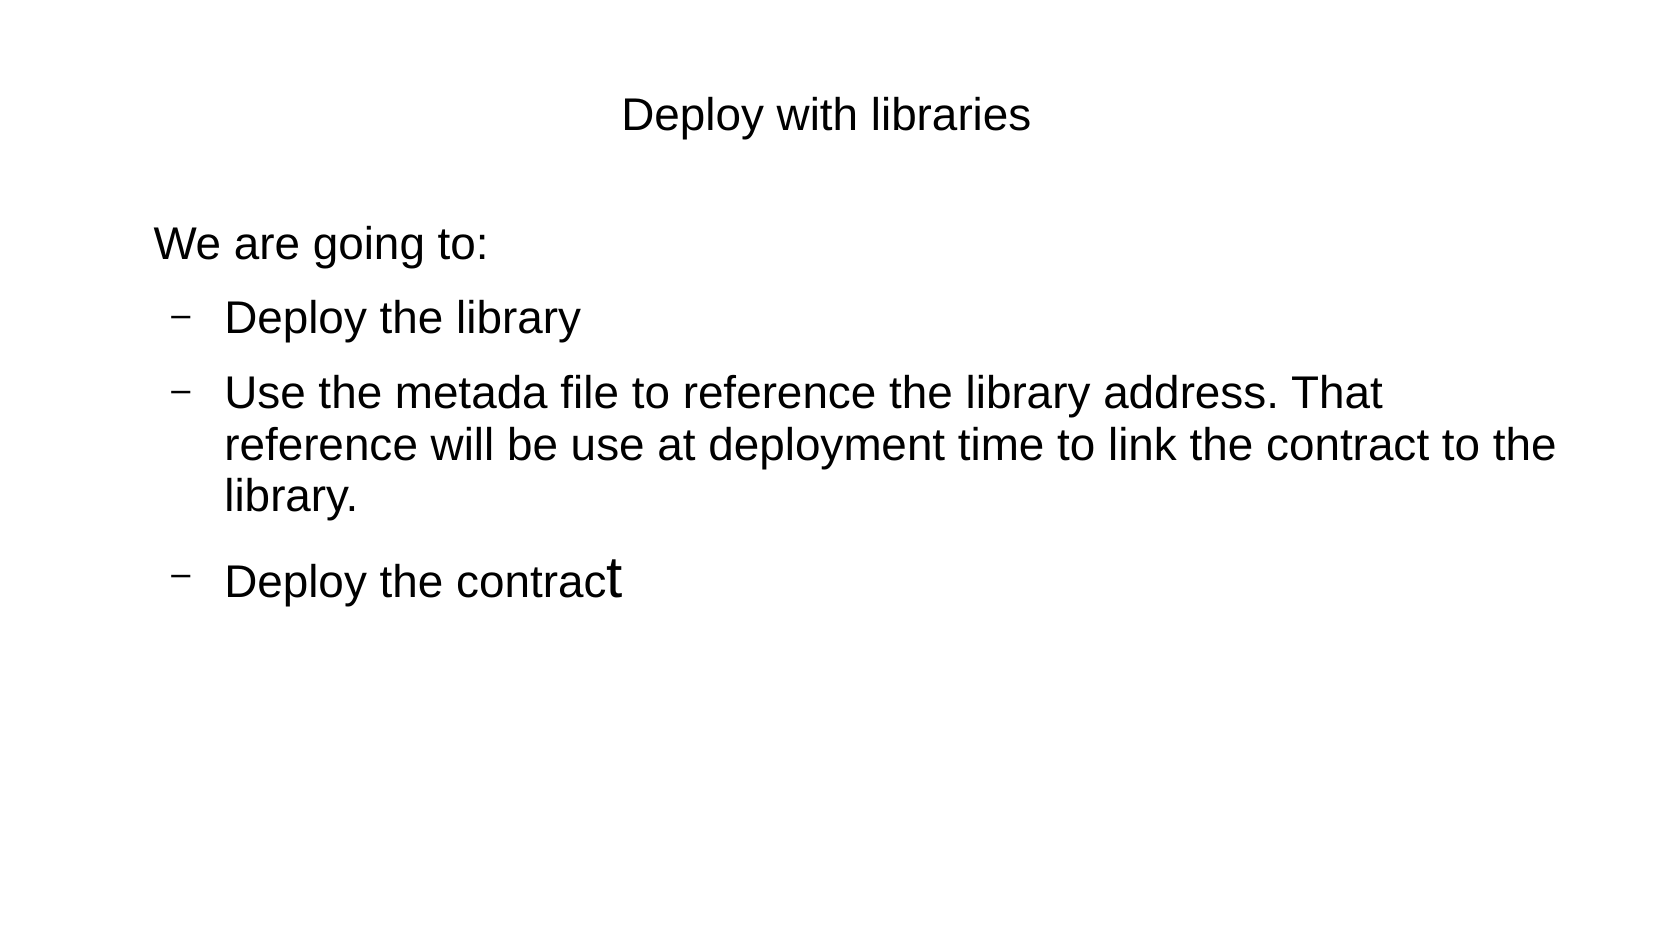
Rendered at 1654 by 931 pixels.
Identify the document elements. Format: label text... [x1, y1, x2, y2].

title Deploy with libraries [82, 37, 1571, 193]
list We are going to: Deploy the library Use the metada file to reference the library address. That reference will be use at deployment time to link the contract to the library. Deploy the contract [82, 217, 1571, 758]
